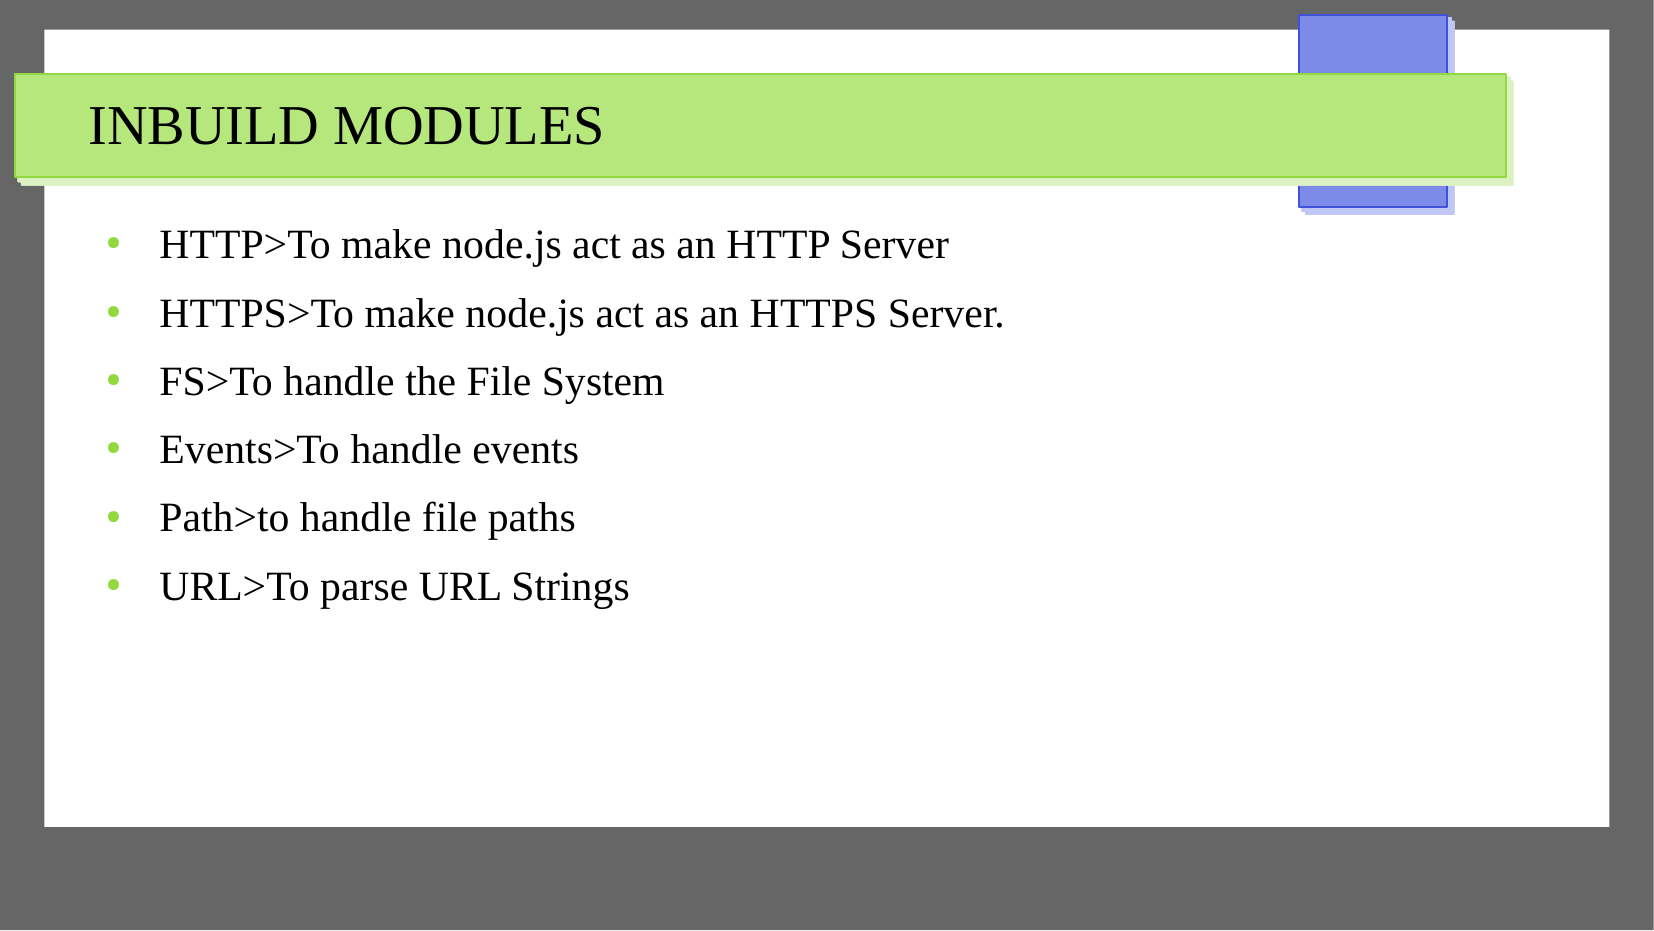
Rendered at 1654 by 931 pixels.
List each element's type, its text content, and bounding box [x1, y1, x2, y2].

list HTTP>To make node.js act as an HTTP Server HTTPS>To make node.js act as an HTTPS Server. FS>To handle the File System Events>To handle events Path>to handle file paths URL>To parse URL Strings [88, 221, 1565, 813]
title INBUILD MODULES [88, 73, 1506, 178]
